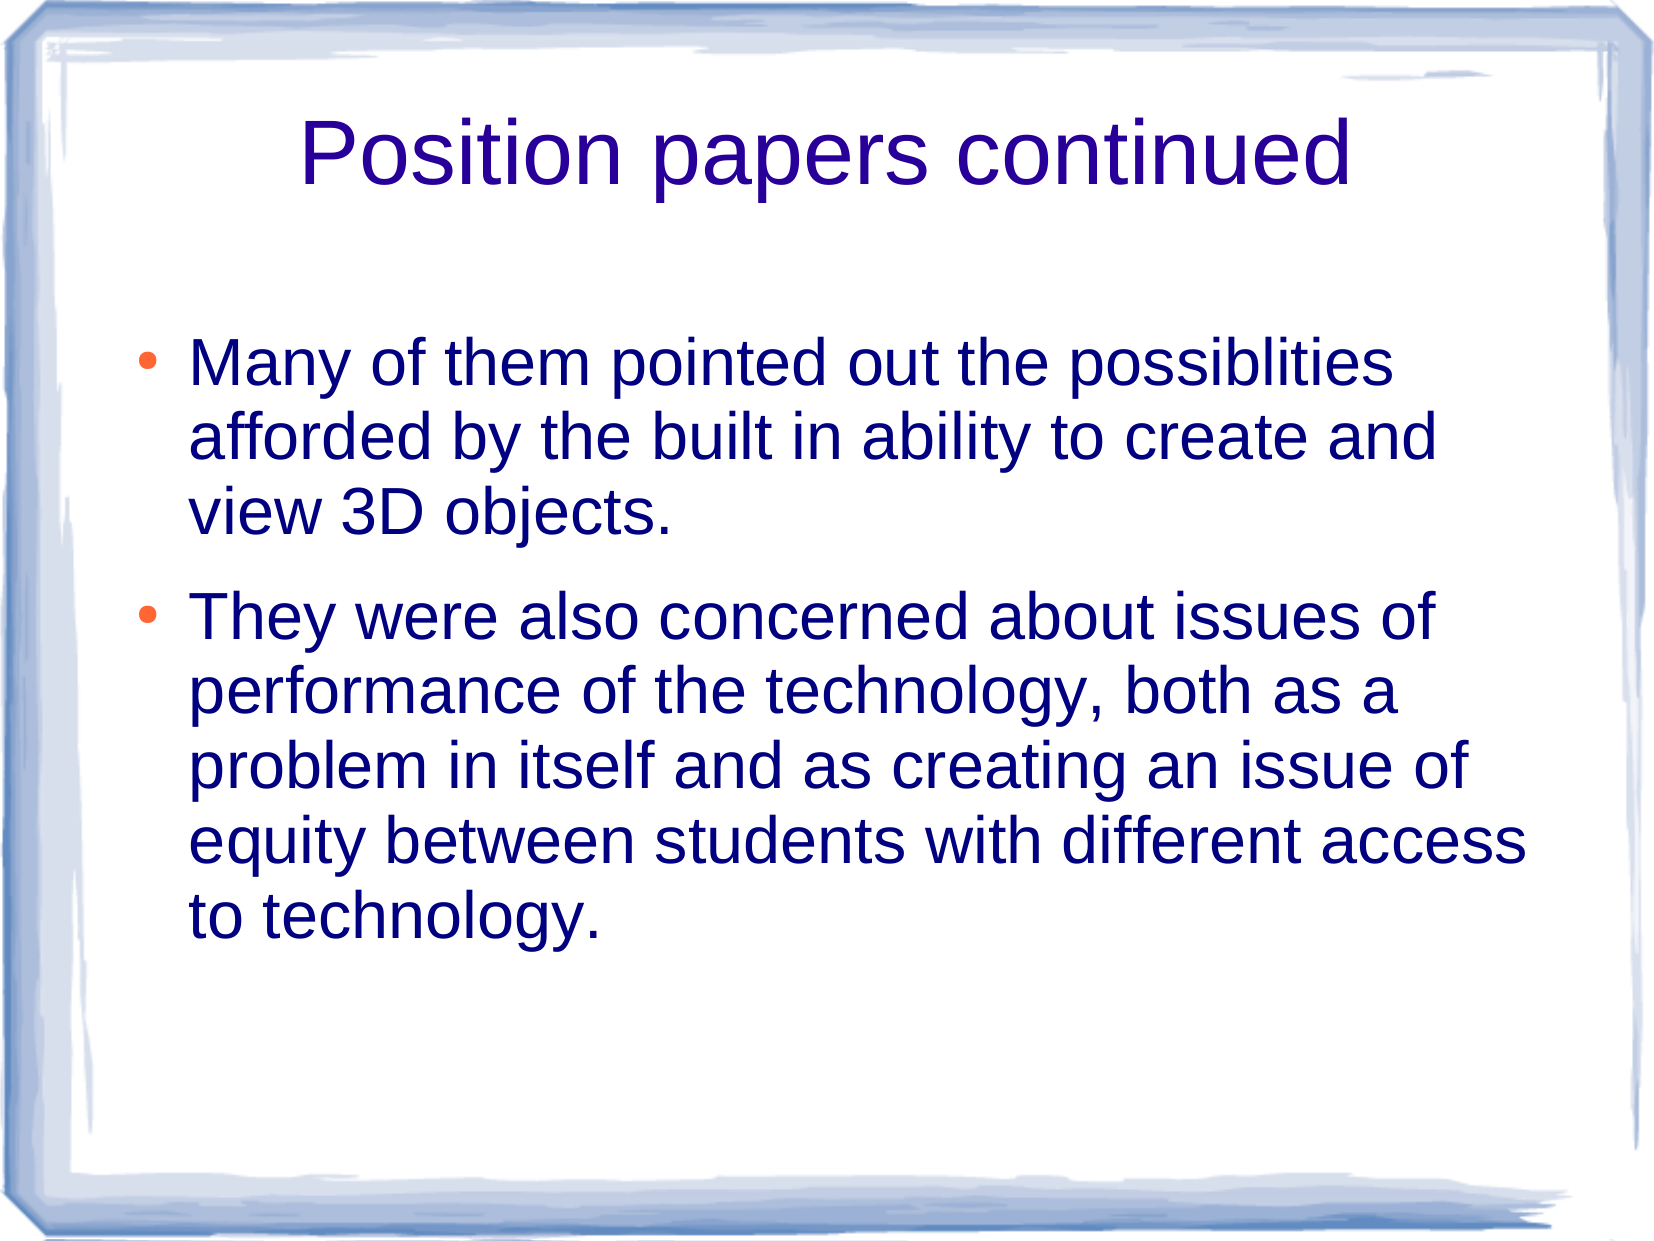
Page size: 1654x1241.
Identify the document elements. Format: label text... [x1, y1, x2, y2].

title Position papers continued [82, 56, 1571, 250]
picture [0, 0, 1654, 1241]
list Many of them pointed out the possiblities afforded by the built in ability to create and view 3D objects. They were also concerned about issues of performance of the technology, both as a problem in itself and as creating an issue of equity between students with different access to technology. [118, 324, 1571, 990]
